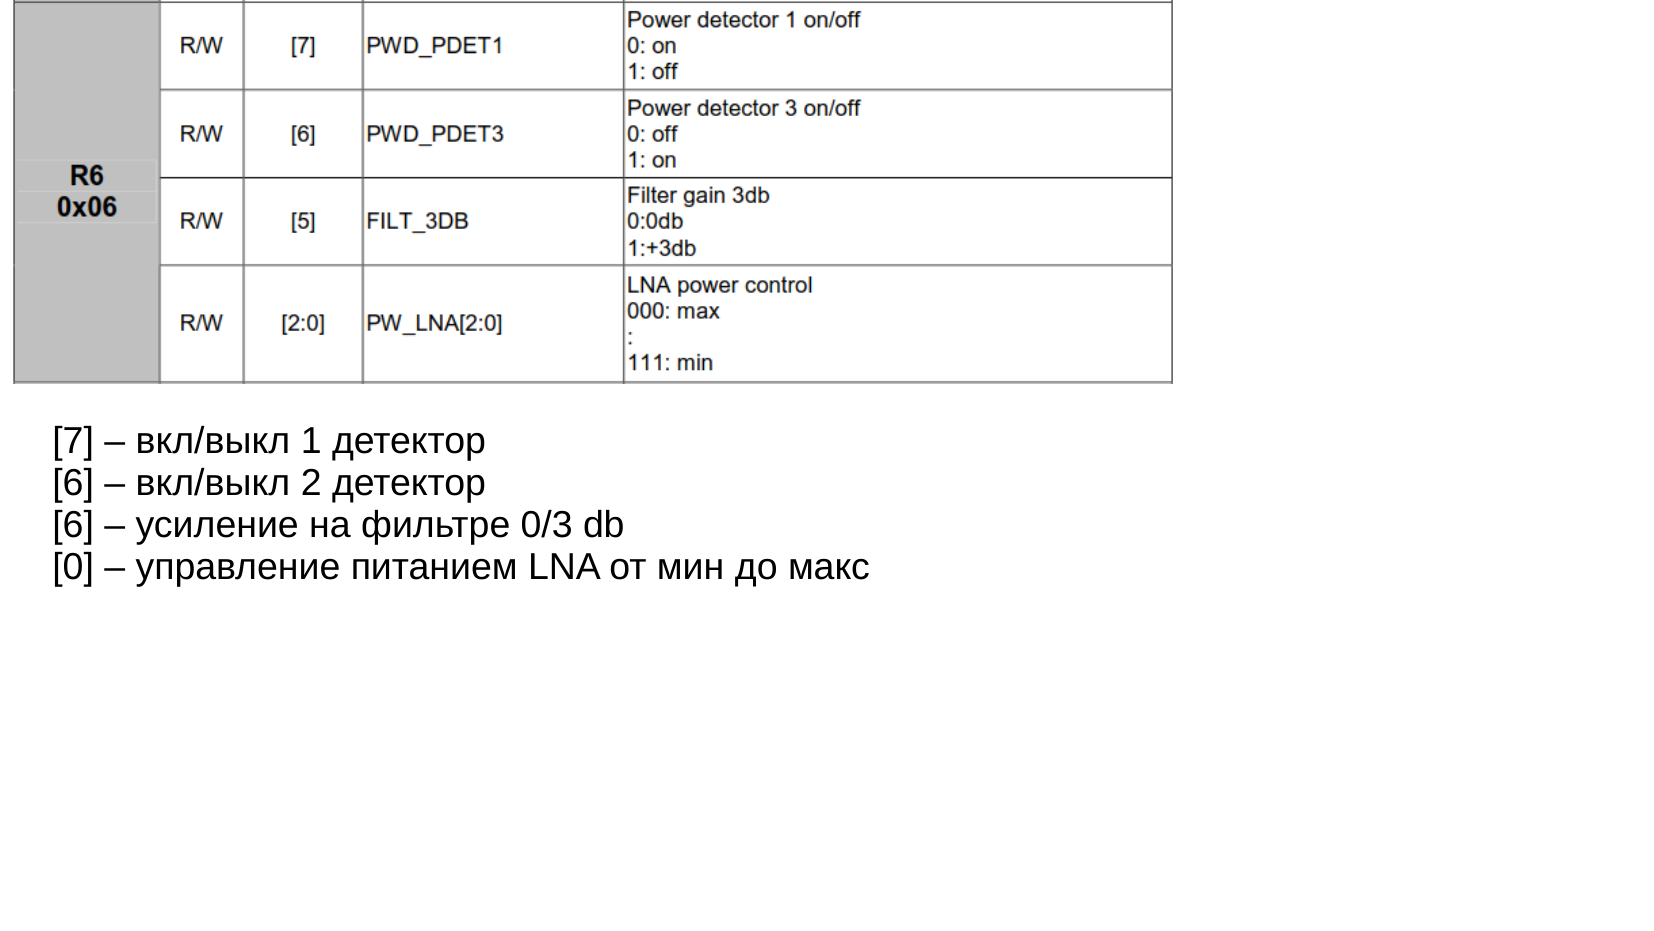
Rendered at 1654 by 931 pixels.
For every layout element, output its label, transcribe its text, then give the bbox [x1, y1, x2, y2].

picture [0, 0, 1238, 384]
text_box [7] – вкл/выкл 1 детектор [6] – вкл/выкл 2 детектор [6] – усиление на фильтре 0/3 db [0] – управление питанием LNA от мин до макс [37, 412, 1088, 901]
